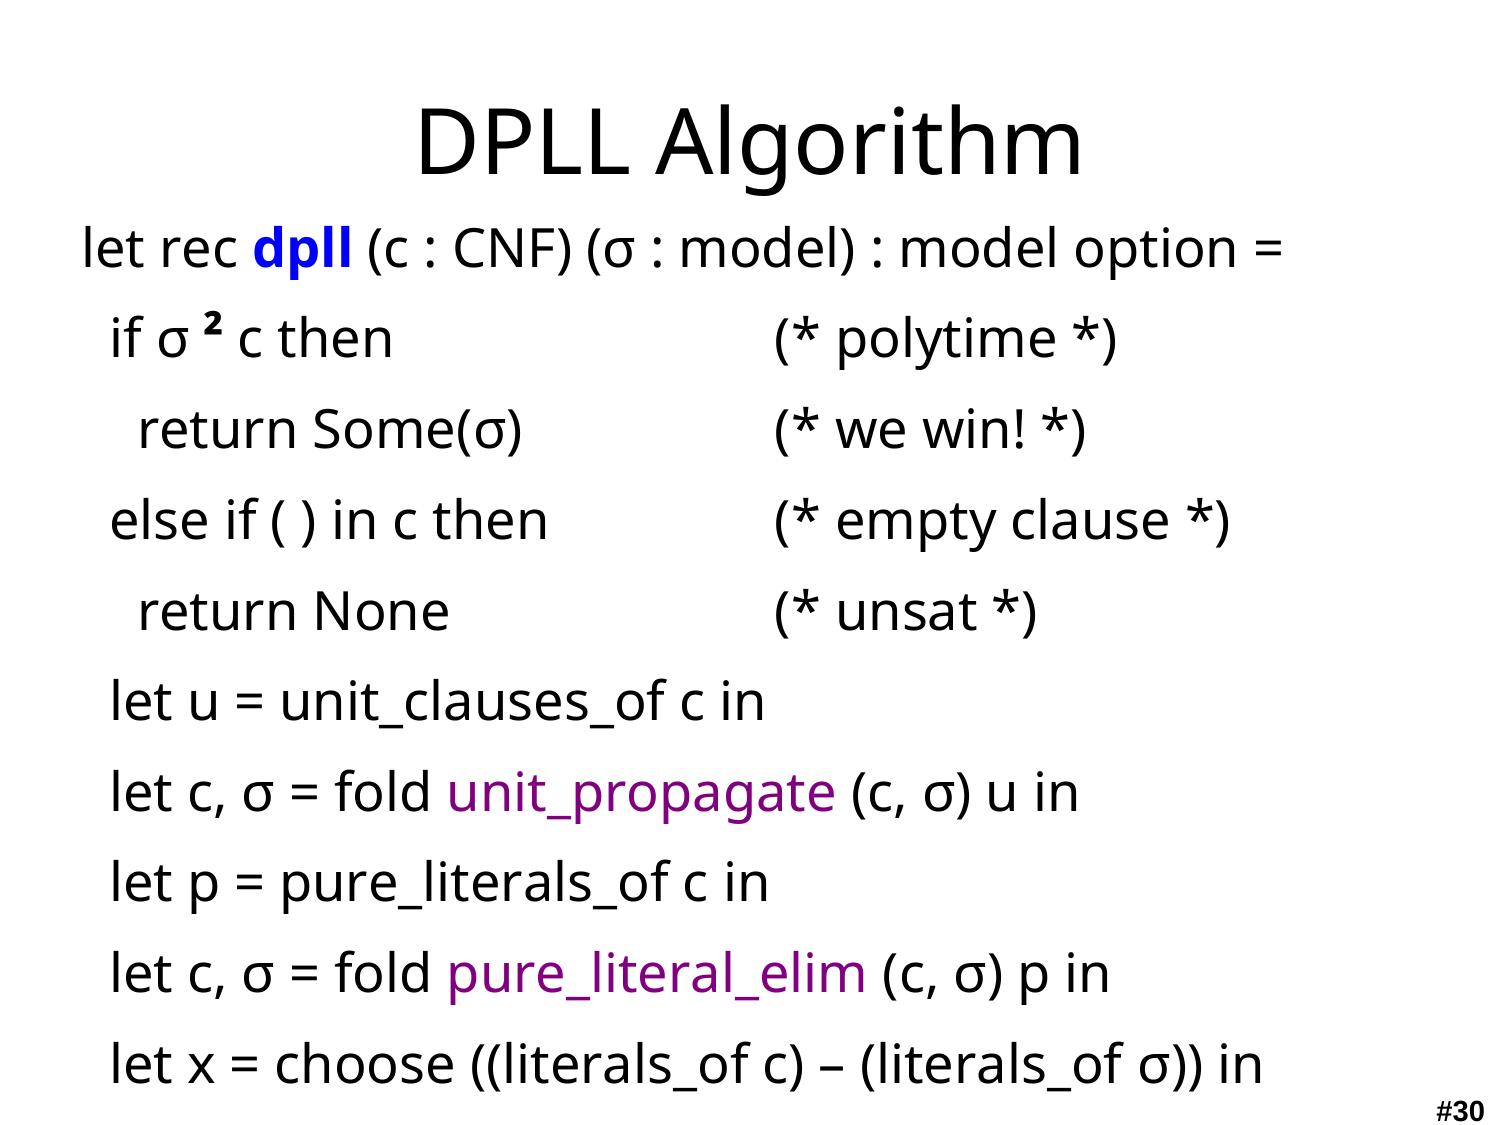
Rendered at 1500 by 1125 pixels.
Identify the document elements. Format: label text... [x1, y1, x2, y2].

title DPLL Algorithm [24, 45, 1476, 209]
list let rec dpll (c : CNF) (σ : model) : model option = if σ ² c then (* polytime *) return Some(σ) (* we win! *) else if ( ) in c then (* empty clause *) return None (* unsat *) let u = unit_clauses_of c in let c, σ = fold unit_propagate (c, σ) u in let p = pure_literals_of c in let c, σ = fold pure_literal_elim (c, σ) p in let x = choose ((literals_of c) – (literals_of σ)) in return (dpll (c ^ x) σ) or (dpll (c ^ :x) σ) [24, 209, 1476, 1094]
